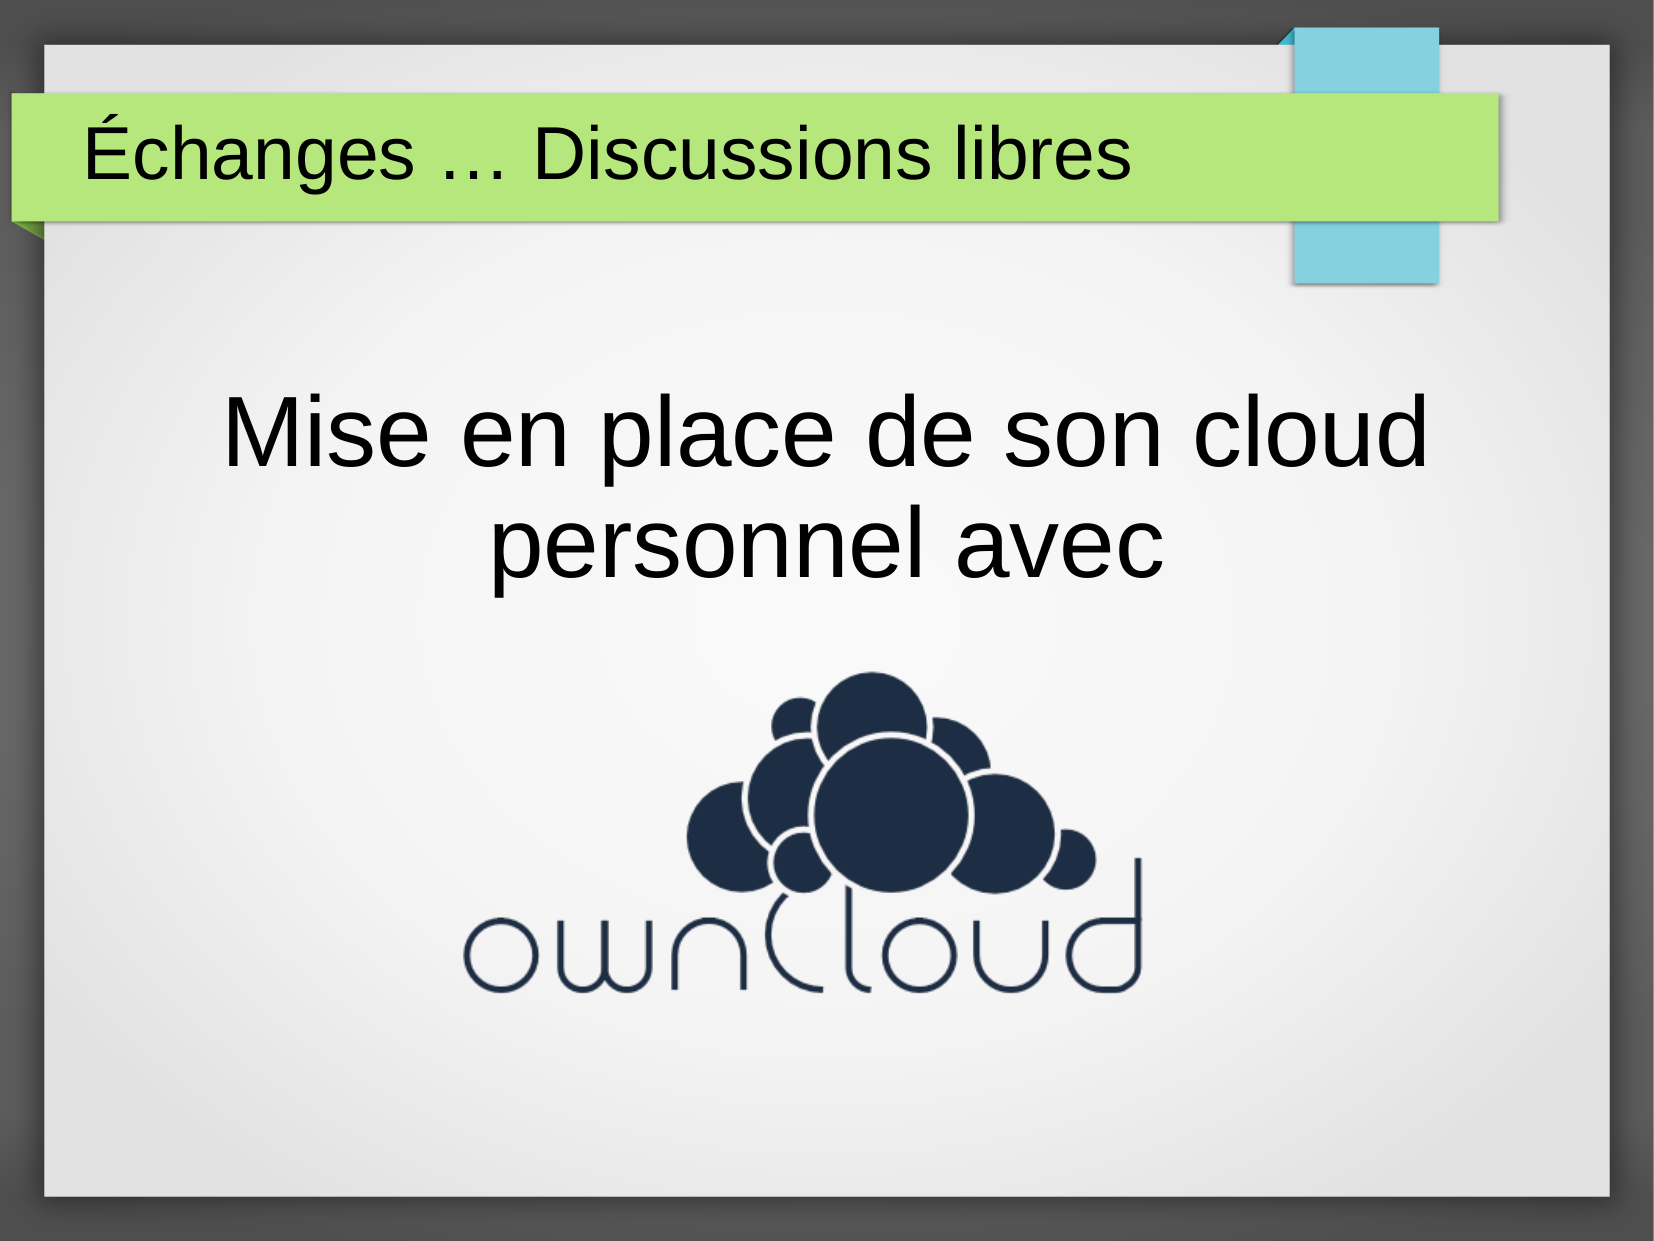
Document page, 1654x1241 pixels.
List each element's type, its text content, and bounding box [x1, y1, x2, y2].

picture [0, 0, 1654, 1241]
title Échanges … Discussions libres [82, 94, 1264, 213]
subtitle Mise en place de son cloud personnel avec [82, 295, 1571, 1015]
